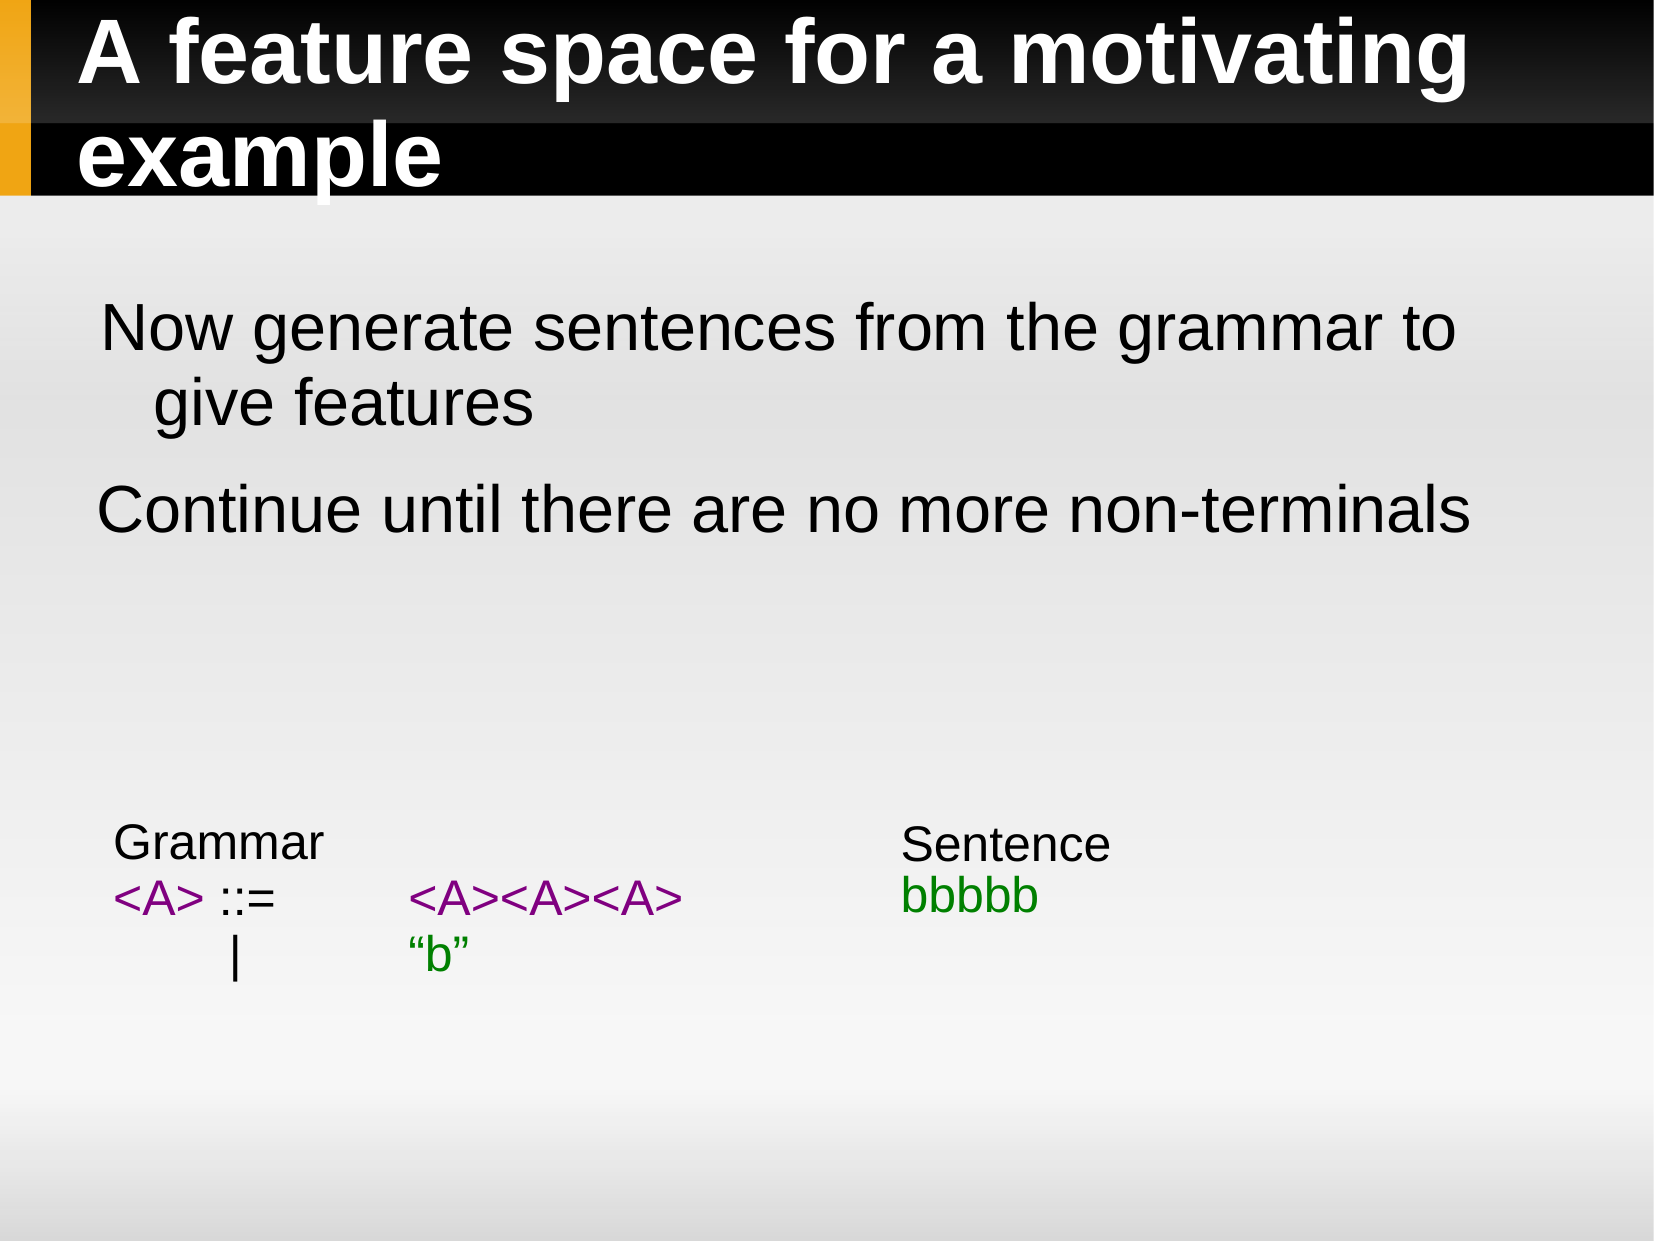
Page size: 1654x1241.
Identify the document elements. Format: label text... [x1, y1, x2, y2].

picture [0, 0, 1654, 1241]
text_box bbbbb [885, 860, 1615, 931]
list Continue until there are no more non-terminals [78, 472, 1567, 567]
title A feature space for a motivating example [76, 0, 1565, 208]
list Now generate sentences from the grammar to give features [82, 290, 1571, 440]
text_box Grammar <A> ::= <A><A><A> | “b” [98, 807, 713, 990]
text_box Sentence [885, 809, 1615, 860]
